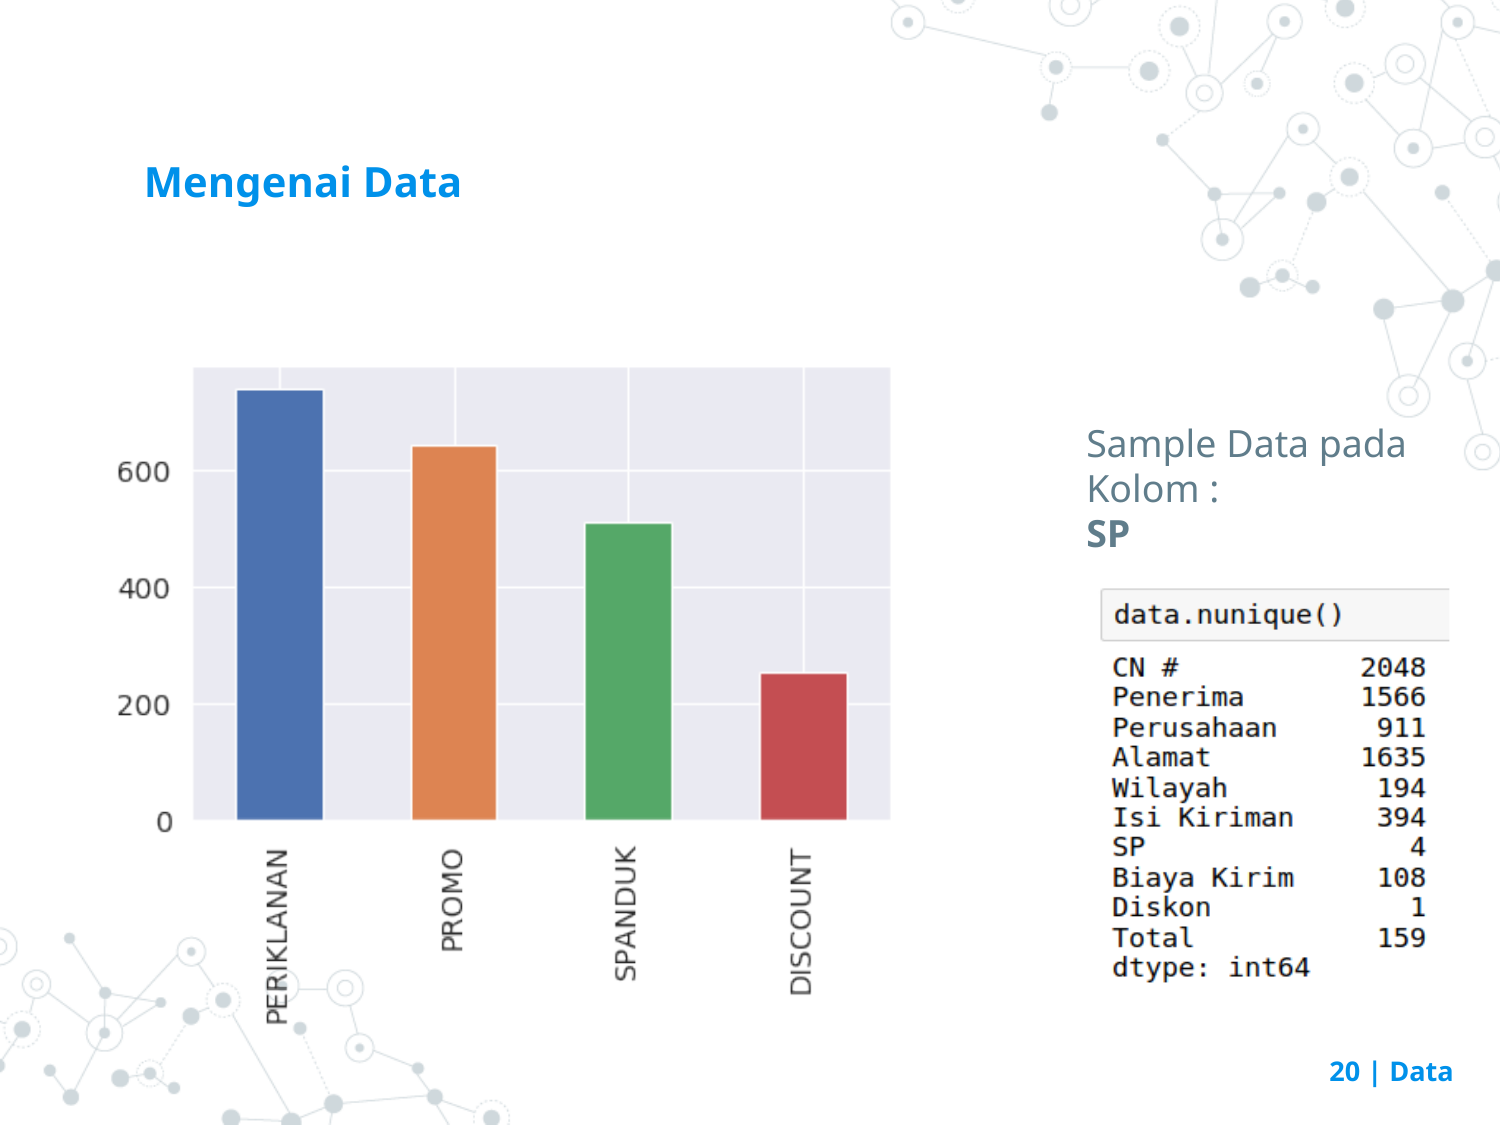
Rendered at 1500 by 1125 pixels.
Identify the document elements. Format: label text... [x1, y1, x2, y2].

slide_number <number> | Data [1245, 1038, 1469, 1125]
title Mengenai Data [128, 149, 1372, 222]
picture [0, 0, 1500, 1125]
text_box Sample Data pada Kolom : SP [1065, 404, 1500, 901]
